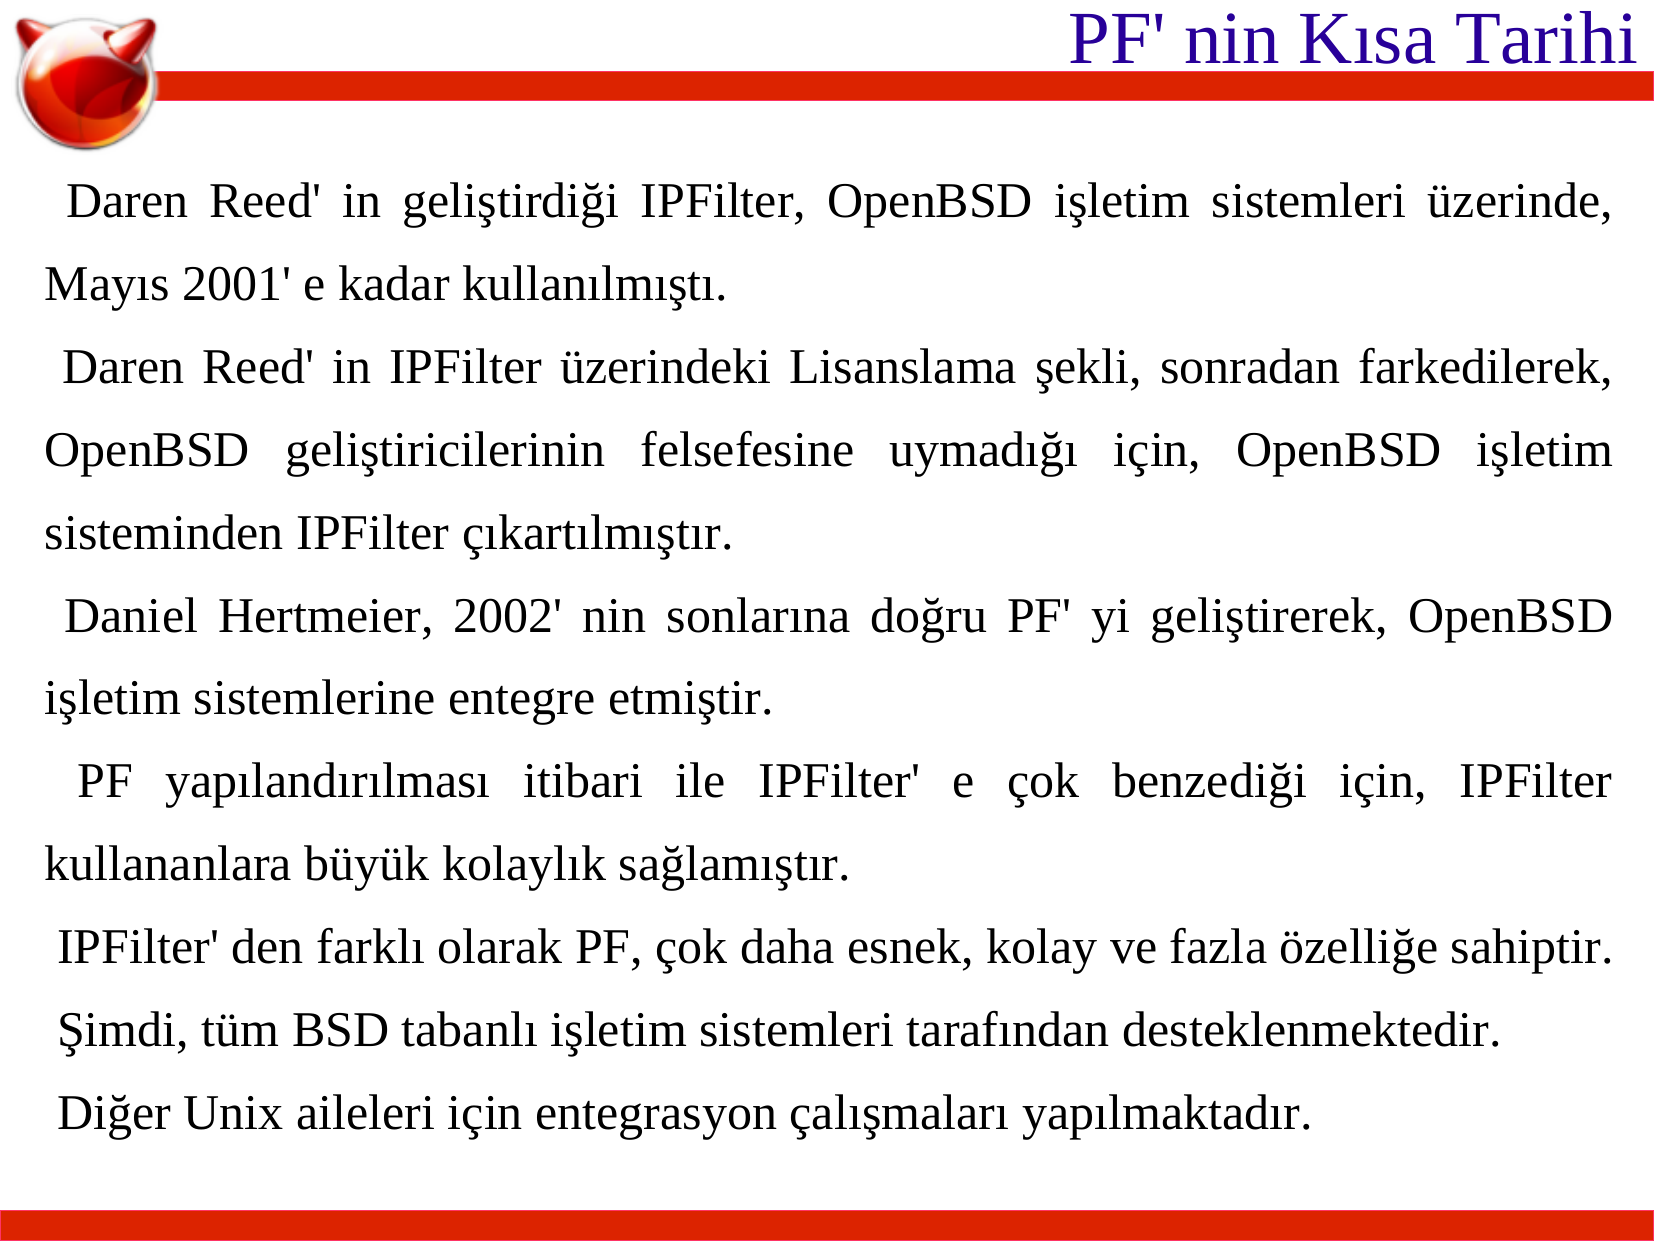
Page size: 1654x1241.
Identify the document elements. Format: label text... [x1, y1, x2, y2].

text_box [0, 1210, 1654, 1241]
picture [10, 13, 165, 155]
text_box Daren Reed' in geliştirdiği IPFilter, OpenBSD işletim sistemleri üzerinde, Mayıs 2001' e kadar kullanılmıştı. Daren Reed' in IPFilter üzerindeki Lisanslama şekli, sonradan farkedilerek, OpenBSD geliştiricilerinin felsefesine uymadığı için, OpenBSD işletim sisteminden IPFilter çıkartılmıştır. Daniel Hertmeier, 2002' nin sonlarına doğru PF' yi geliştirerek, OpenBSD işletim sistemlerine entegre etmiştir. PF yapılandırılması itibari ile IPFilter' e çok benzediği için, IPFilter kullananlara büyük kolaylık sağlamıştır. IPFilter' den farklı olarak PF, çok daha esnek, kolay ve fazla özelliğe sahiptir. Şimdi, tüm BSD tabanlı işletim sistemleri tarafından desteklenmektedir. Diğer Unix aileleri için entegrasyon çalışmaları yapılmaktadır. [44, 145, 1623, 1215]
text_box [165, 71, 1654, 101]
text_box PF' nin Kısa Tarihi [1068, 0, 1644, 81]
